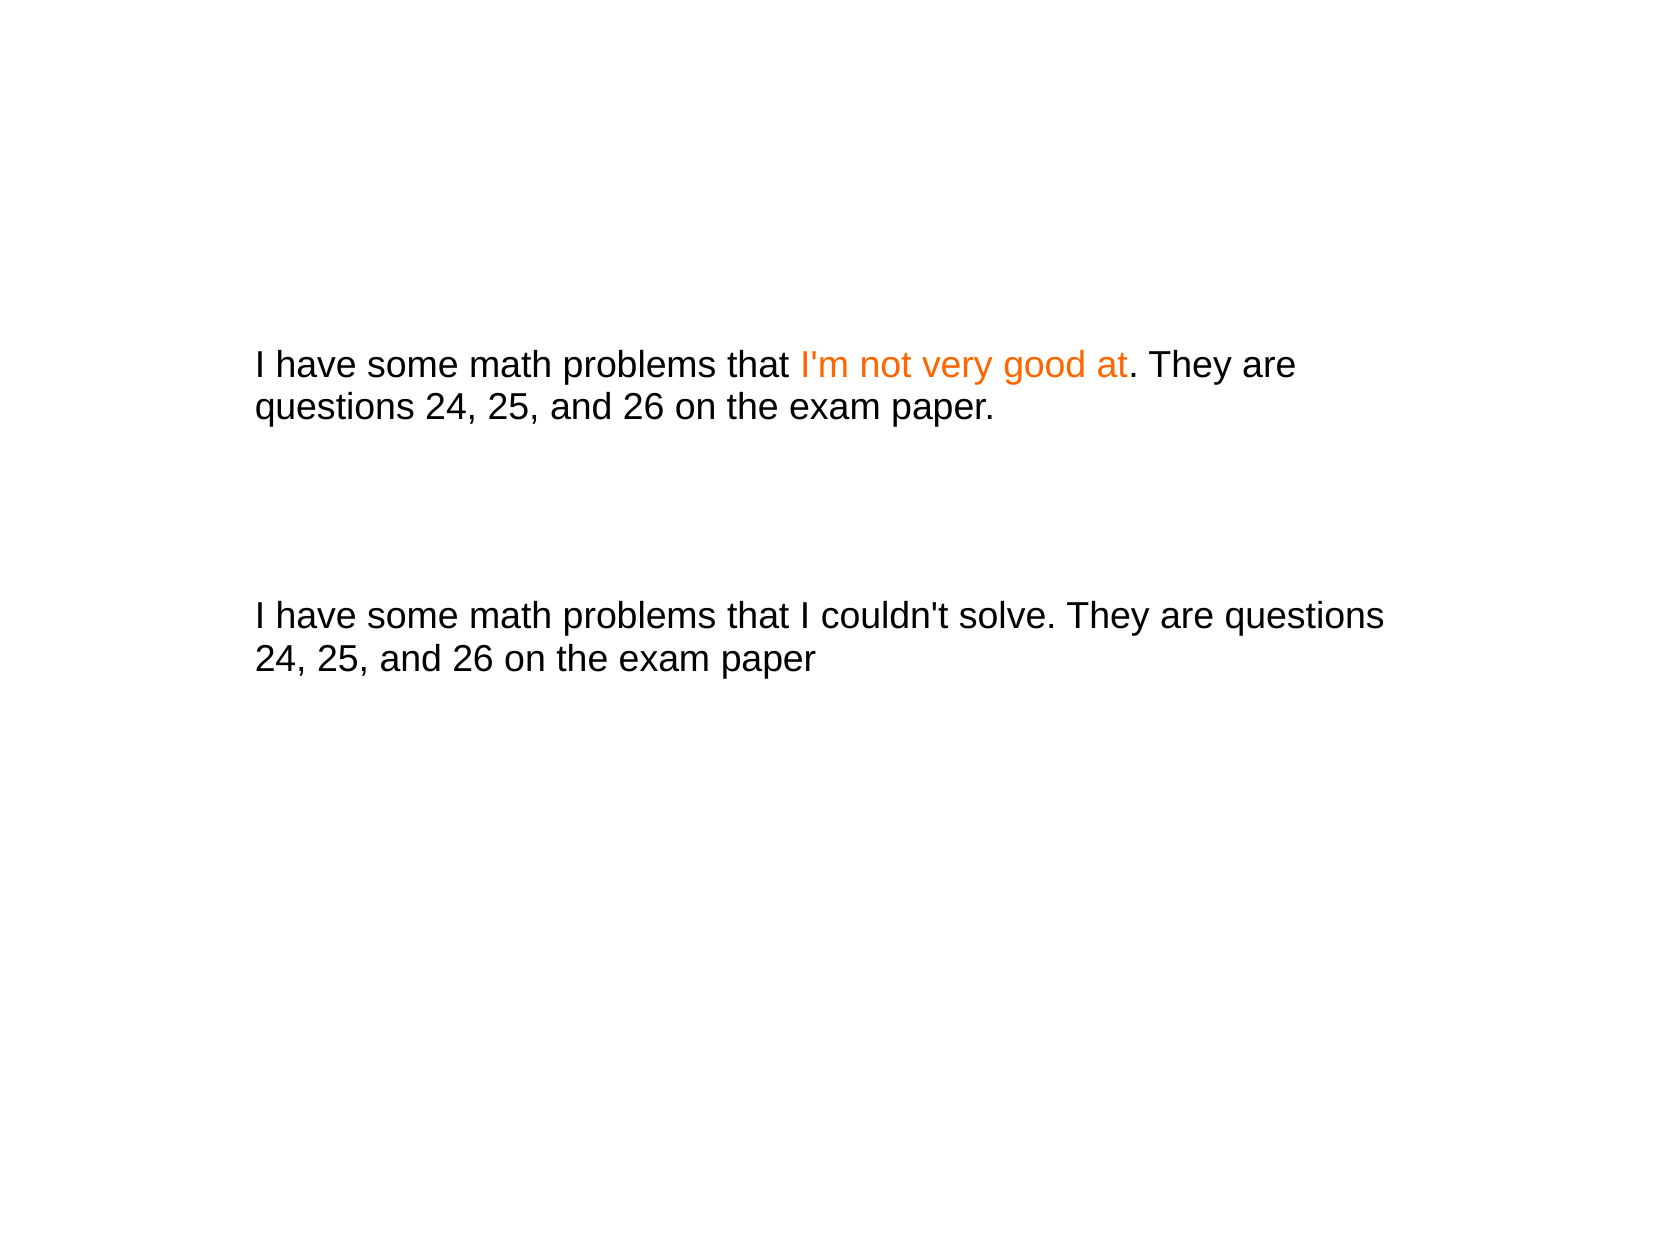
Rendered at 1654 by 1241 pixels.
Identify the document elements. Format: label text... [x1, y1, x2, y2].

text_box I have some math problems that I'm not very good at. They are questions 24, 25, and 26 on the exam paper. I have some math problems that I couldn't solve. They are questions 24, 25, and 26 on the exam paper [240, 251, 1438, 898]
